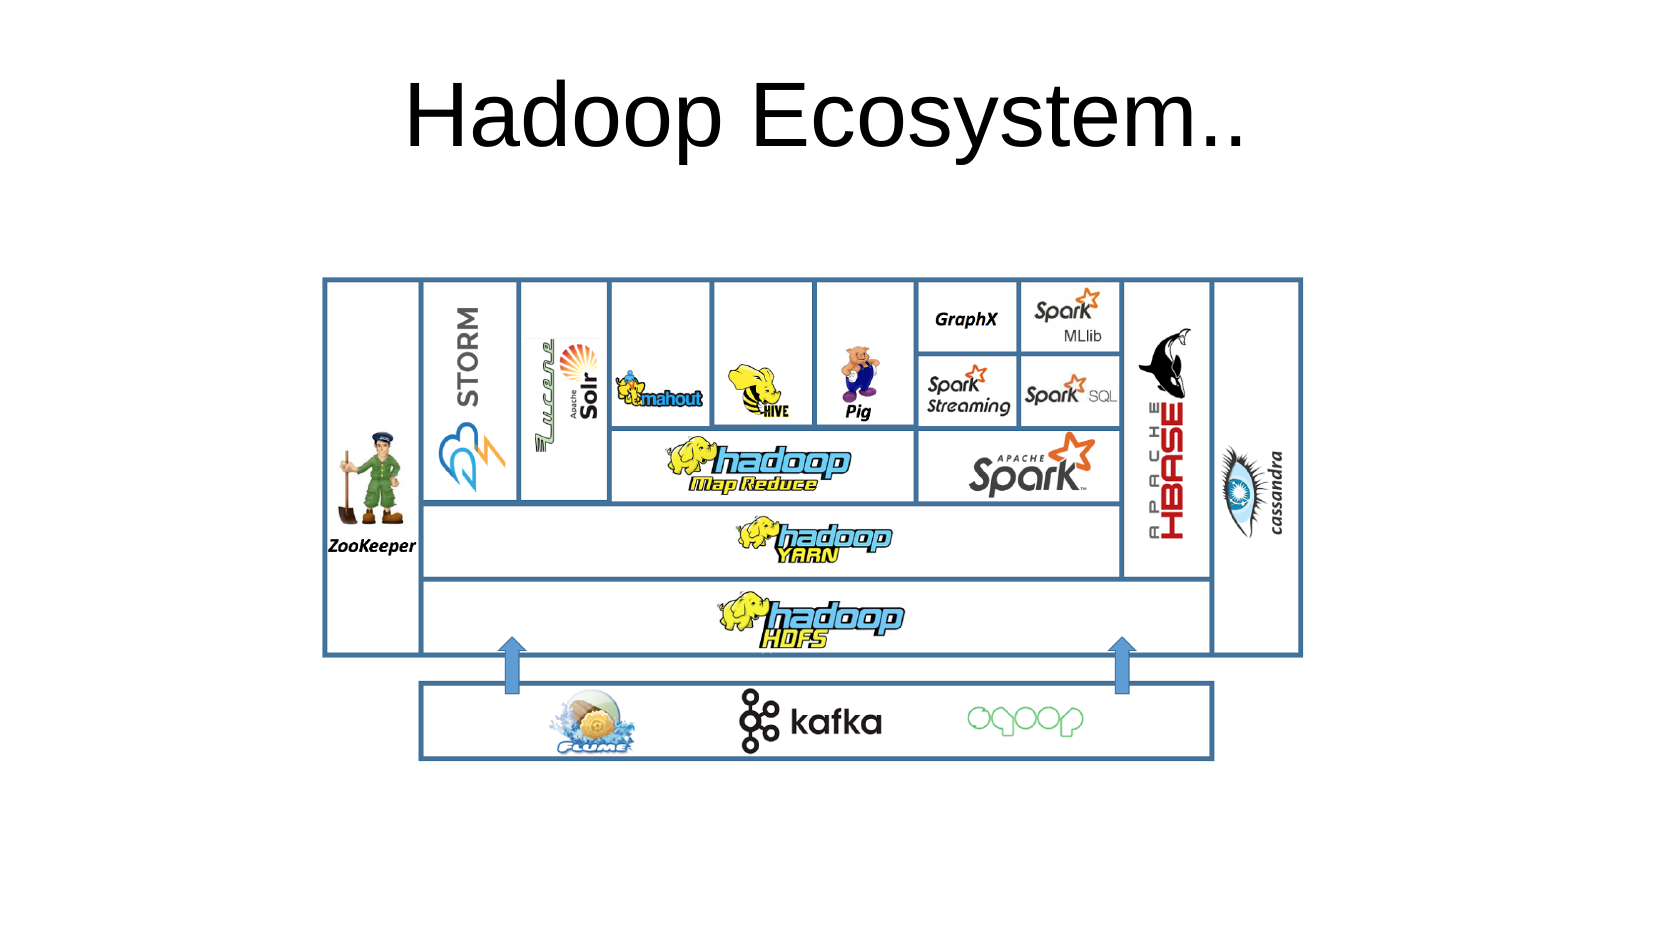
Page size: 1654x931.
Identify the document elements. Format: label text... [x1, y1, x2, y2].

title Hadoop Ecosystem.. [82, 37, 1571, 193]
picture [312, 262, 1313, 771]
